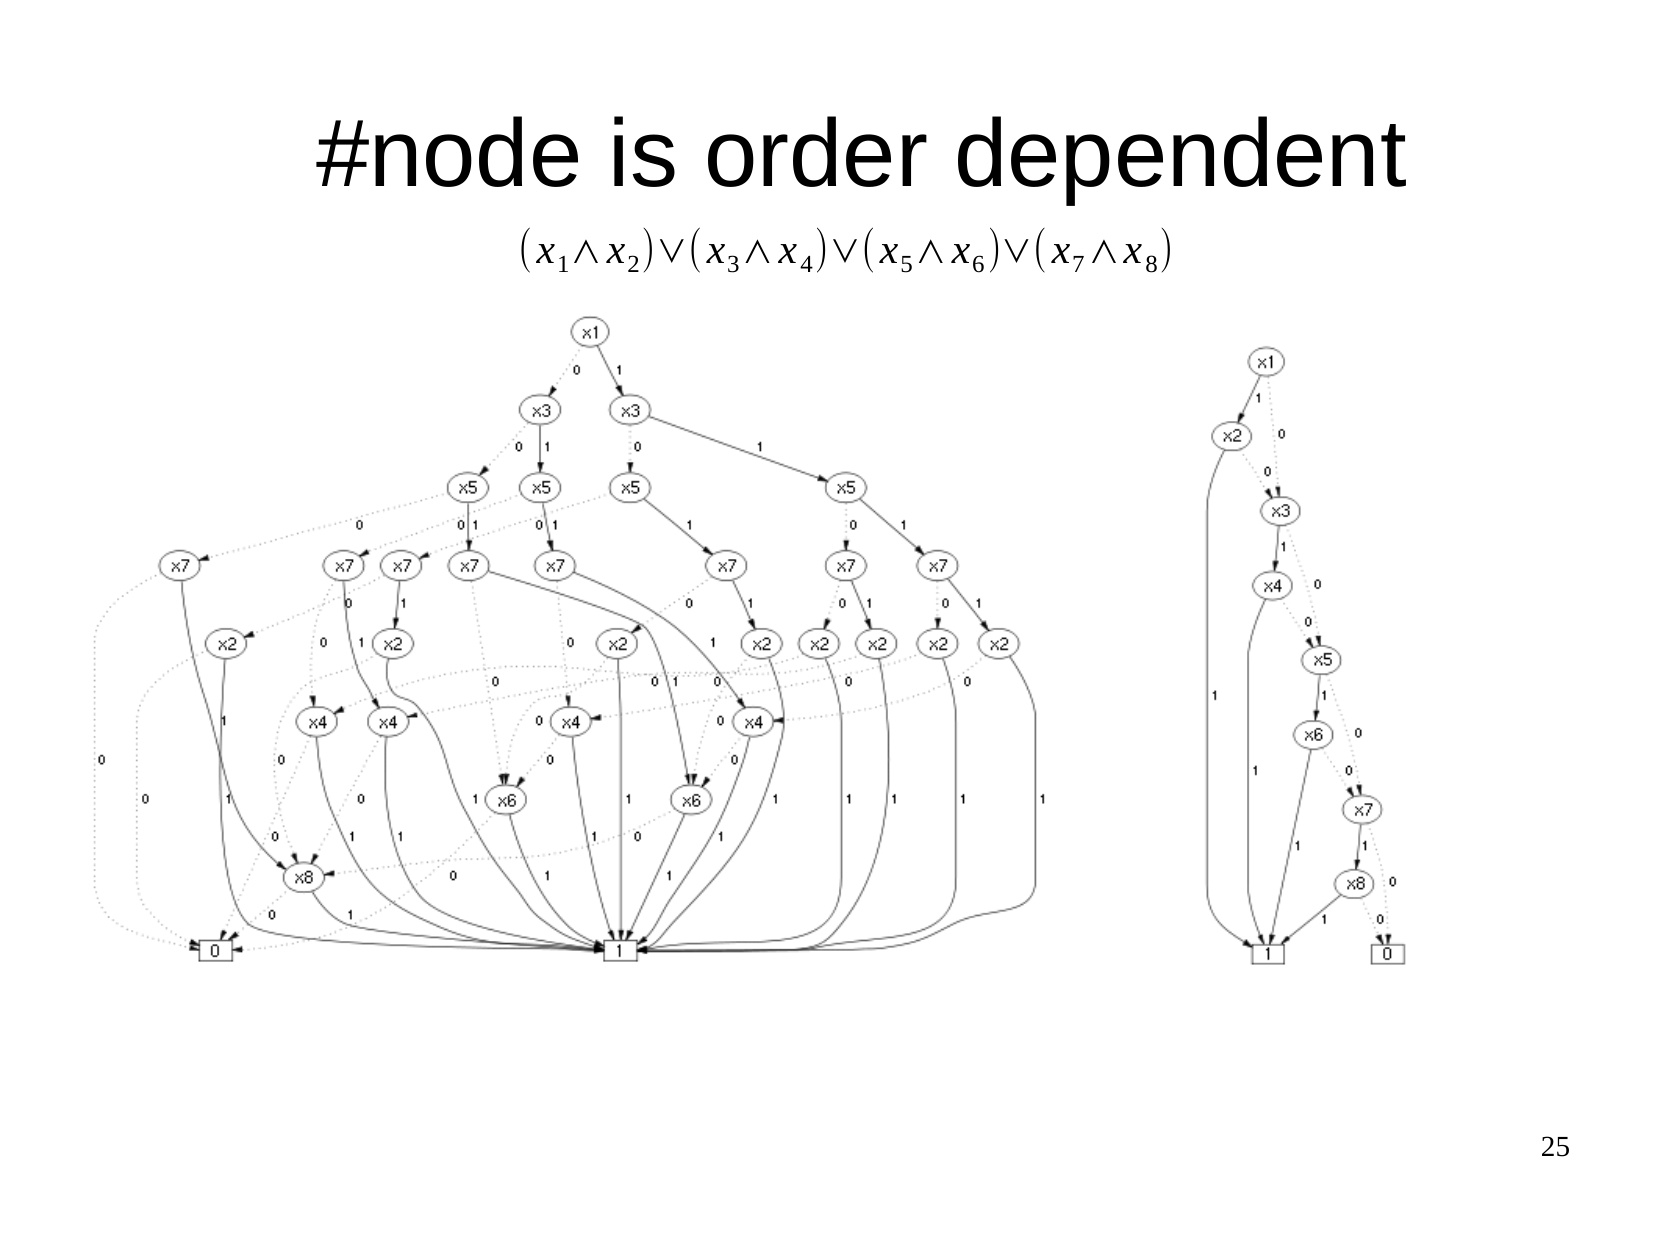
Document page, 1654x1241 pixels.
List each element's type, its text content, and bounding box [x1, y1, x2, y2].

title #node is order dependent [82, 49, 1571, 257]
picture [1185, 312, 1429, 993]
chart [511, 225, 1180, 278]
picture [66, 295, 1063, 976]
